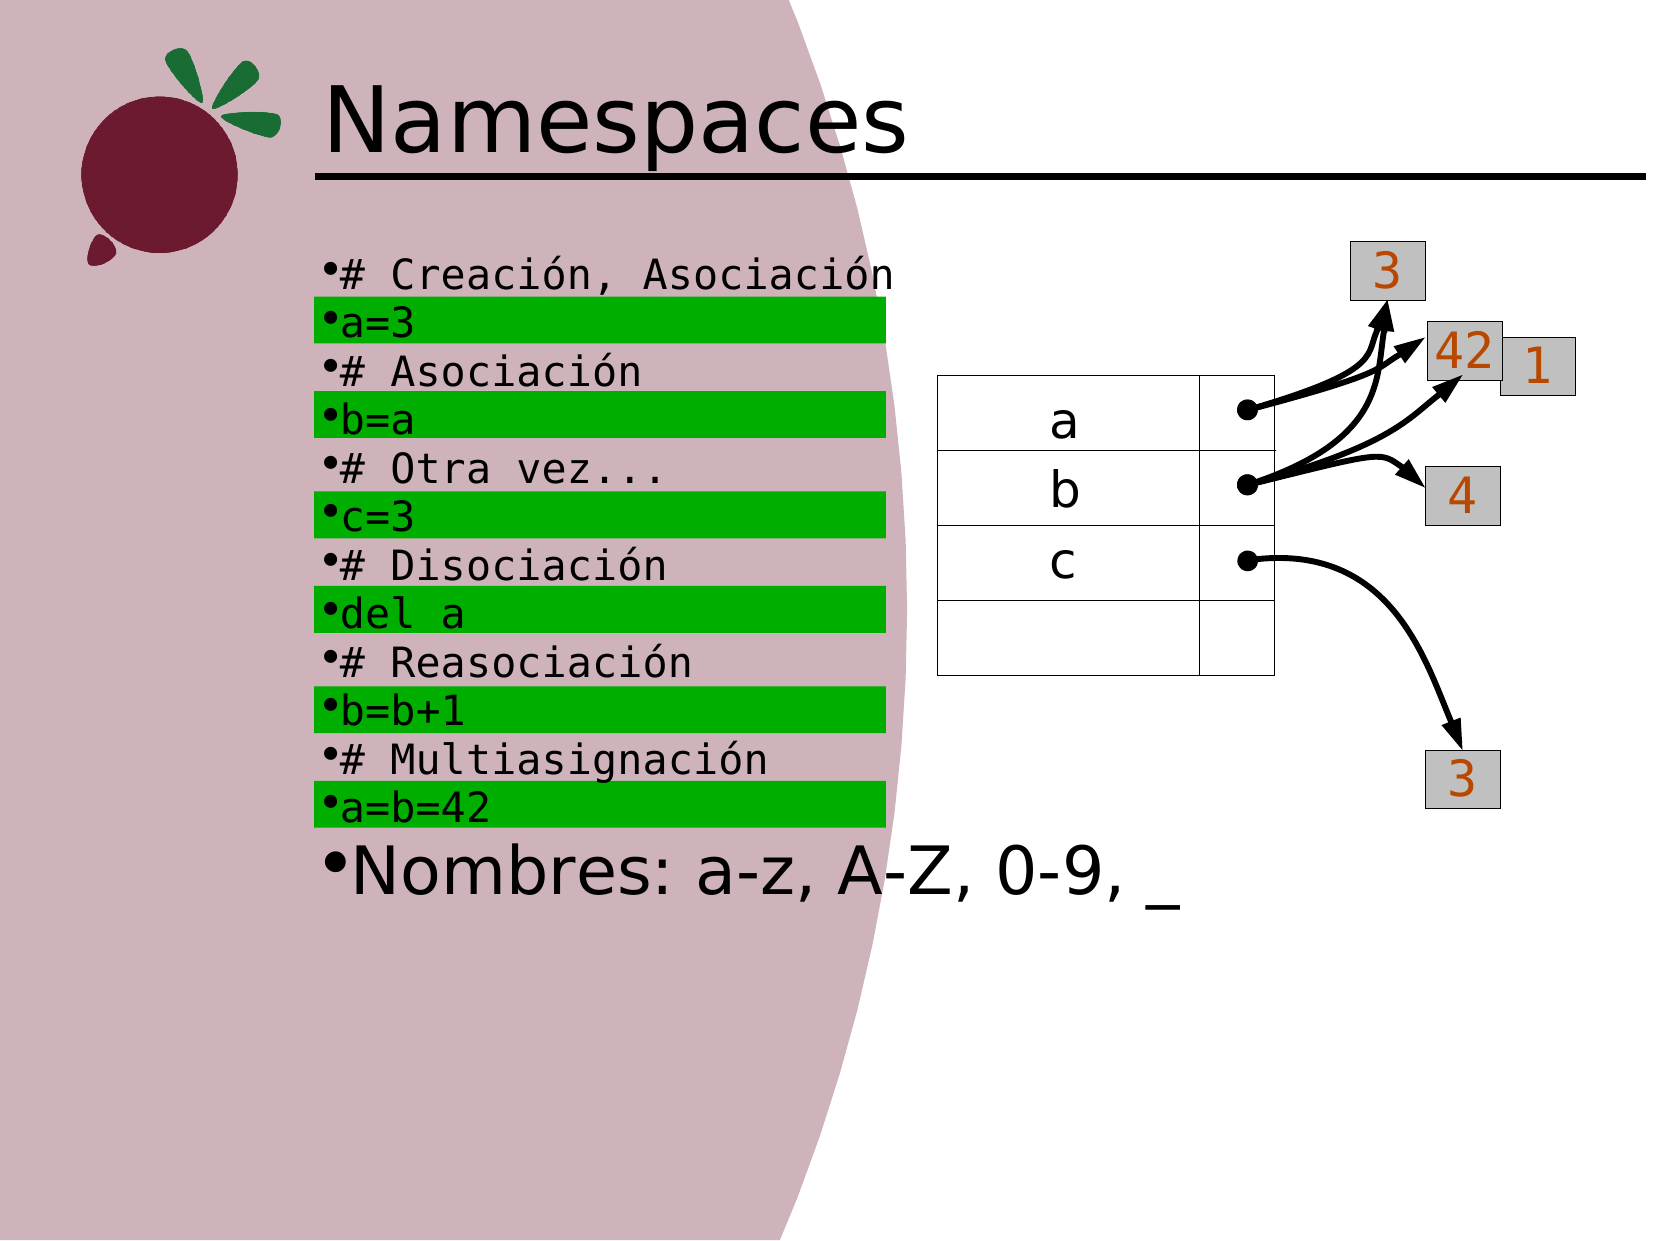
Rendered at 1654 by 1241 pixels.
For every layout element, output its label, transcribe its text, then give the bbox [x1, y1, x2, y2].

text_box [314, 686, 322, 734]
list # Creación, Asociación a=3 # Asociación b=a # Otra vez... c=3 # Disociación del a # Reasociación b=b+1 # Multiasignación a=b=42 Nombres: a-z, A-Z, 0-9, _ [322, 250, 1313, 1175]
title Namespaces [322, 65, 1565, 177]
text_box 4 [1425, 466, 1501, 526]
text_box 3 [1425, 750, 1501, 809]
text_box b [1049, 460, 1125, 520]
text_box 3 [1350, 241, 1426, 301]
text_box [314, 391, 322, 438]
text_box 1 [1500, 337, 1576, 396]
picture [81, 48, 281, 266]
text_box 42 [1427, 321, 1503, 381]
text_box c [1049, 531, 1125, 590]
text_box [314, 296, 322, 344]
text_box [314, 491, 322, 539]
text_box [314, 585, 322, 633]
text_box [314, 780, 322, 828]
text_box a [1049, 391, 1125, 451]
